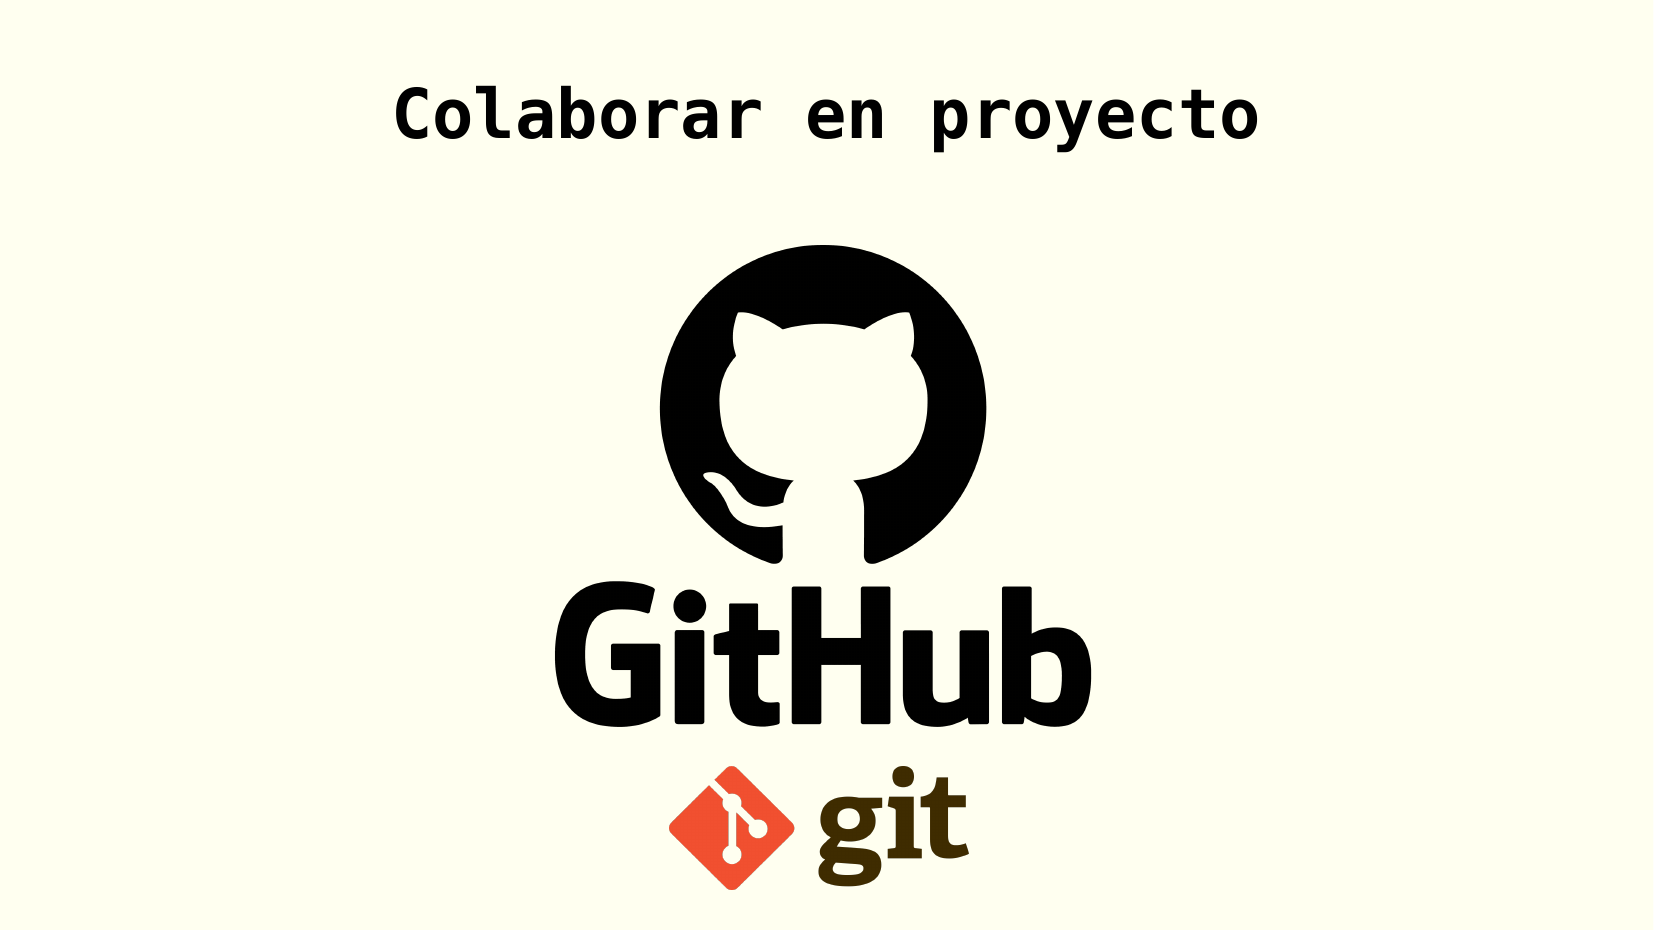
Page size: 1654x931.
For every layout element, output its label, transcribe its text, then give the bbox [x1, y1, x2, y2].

picture [382, 237, 1264, 734]
picture [669, 766, 969, 890]
title Colaborar en proyecto [82, 34, 1571, 196]
